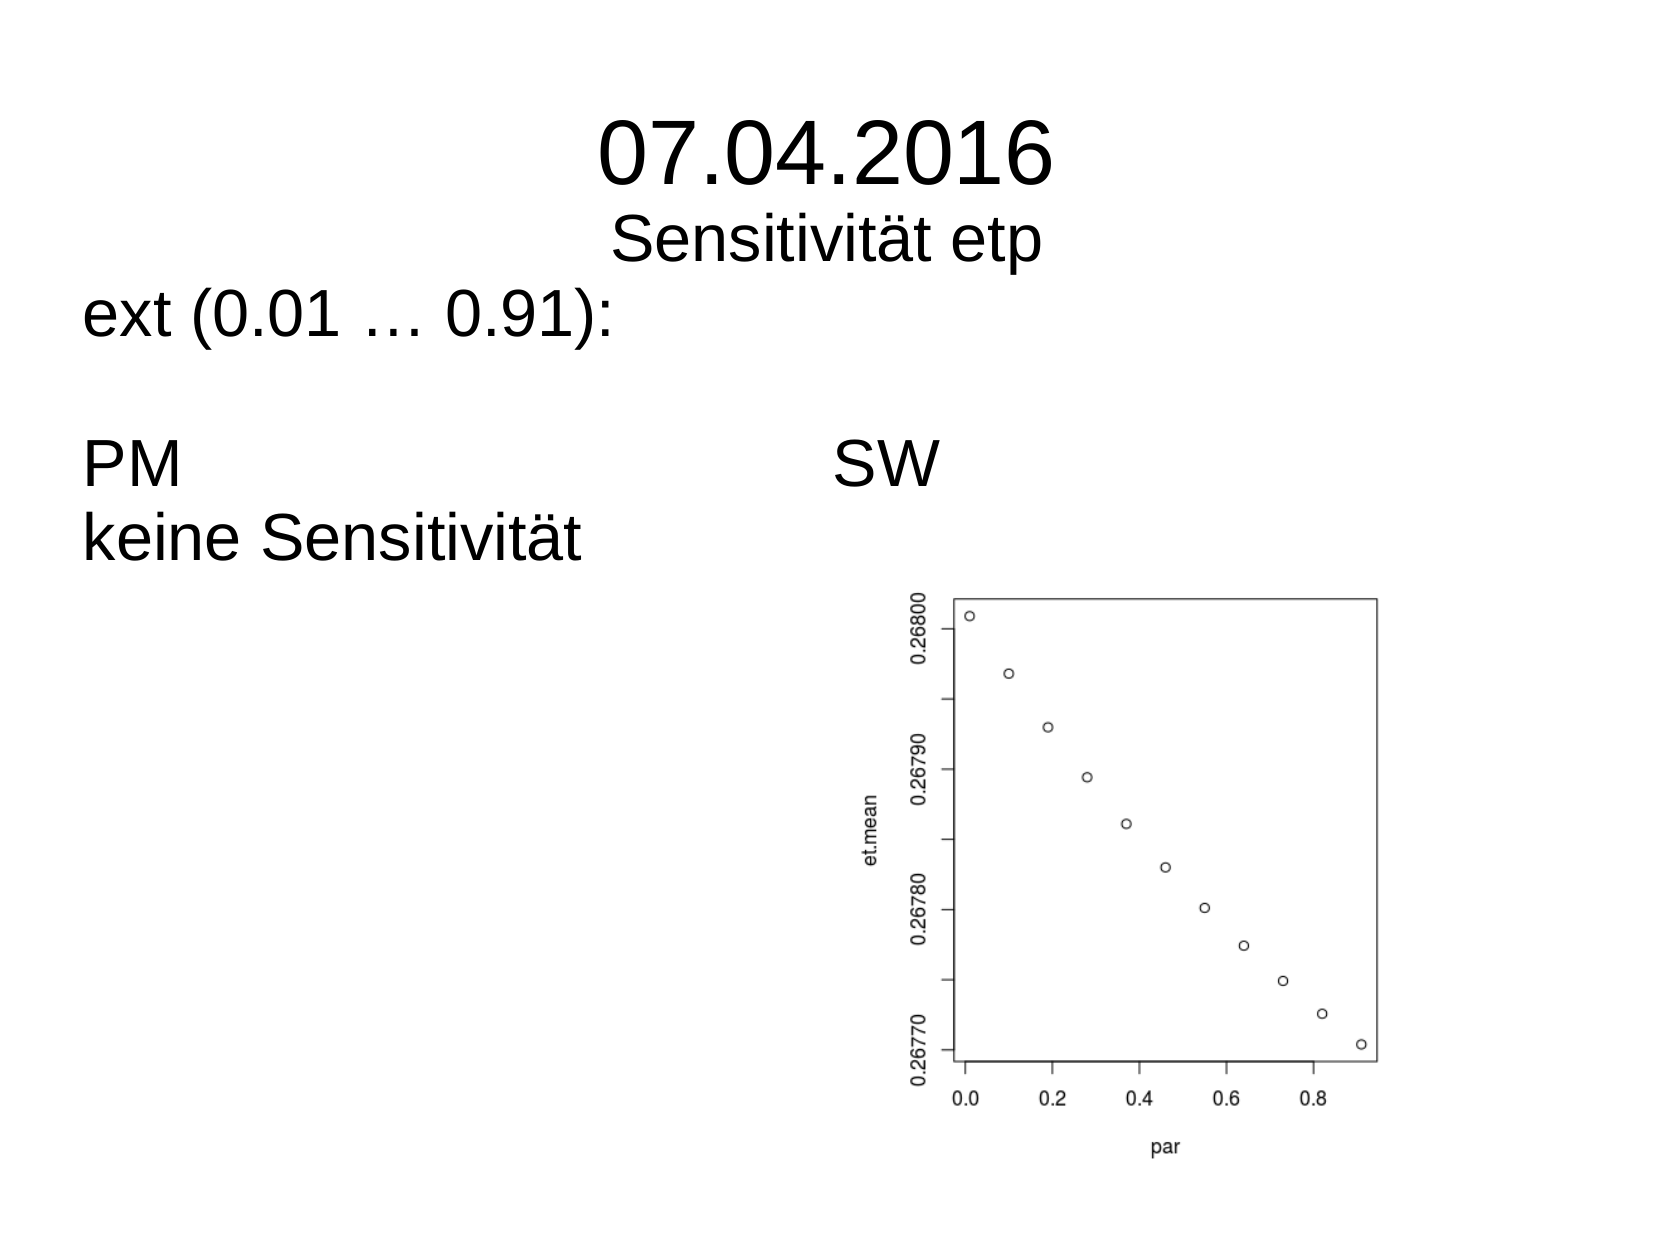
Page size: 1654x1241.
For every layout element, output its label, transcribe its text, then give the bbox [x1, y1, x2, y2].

picture [855, 500, 1428, 1186]
title 07.04.2016 [82, 49, 1571, 201]
subtitle Sensitivität etp ext (0.01 … 0.91): PM SW keine Sensitivität [82, 201, 1571, 1099]
